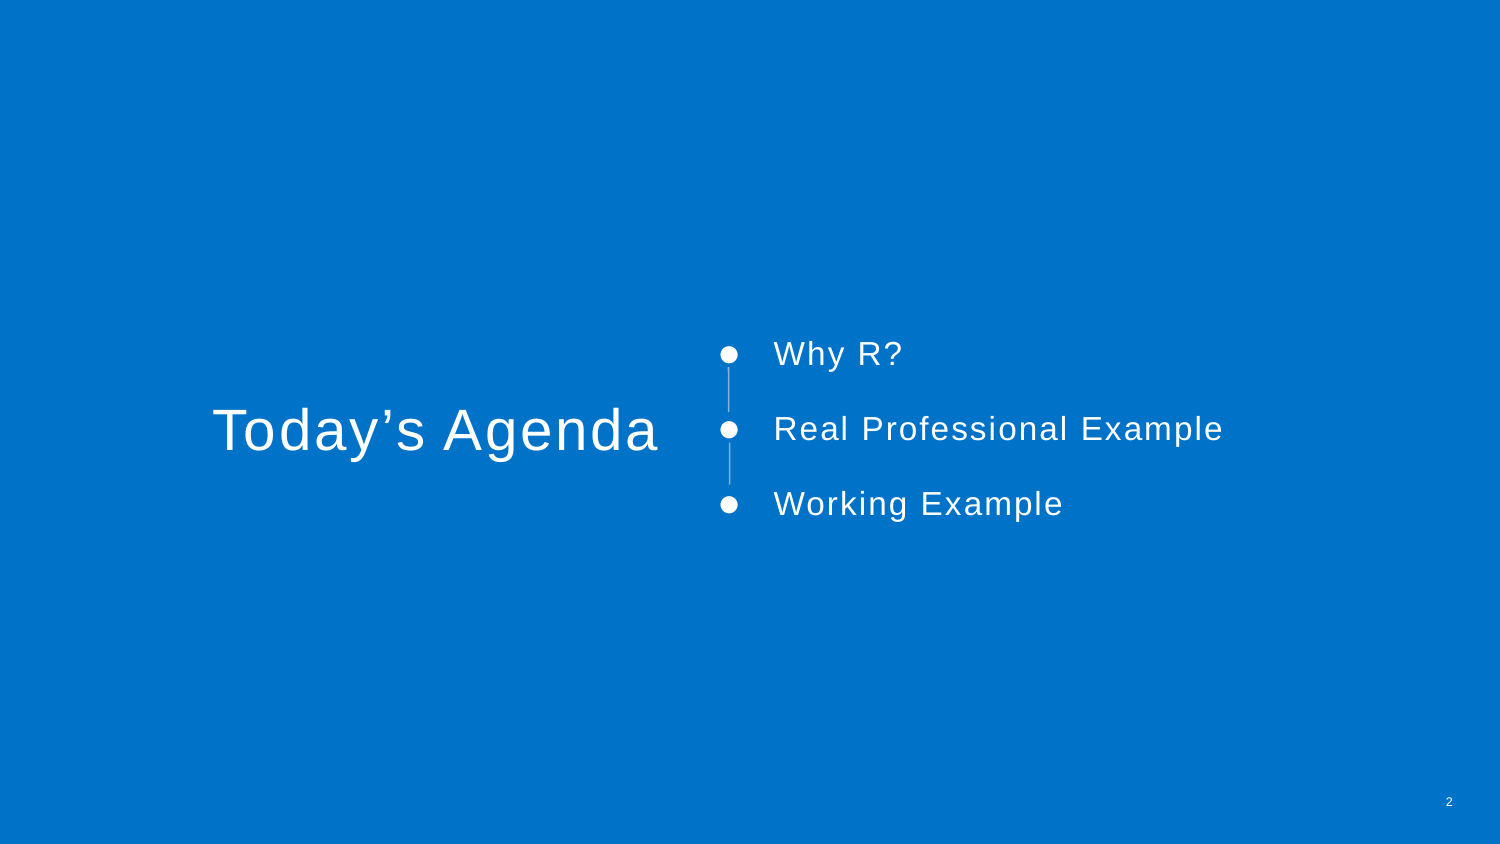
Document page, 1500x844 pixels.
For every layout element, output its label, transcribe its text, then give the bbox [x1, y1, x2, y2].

slide_number <number> [1399, 793, 1453, 827]
text_box Why R? Real Professional Example Working Example [702, 315, 1453, 530]
title Today’s Agenda [118, 400, 702, 462]
